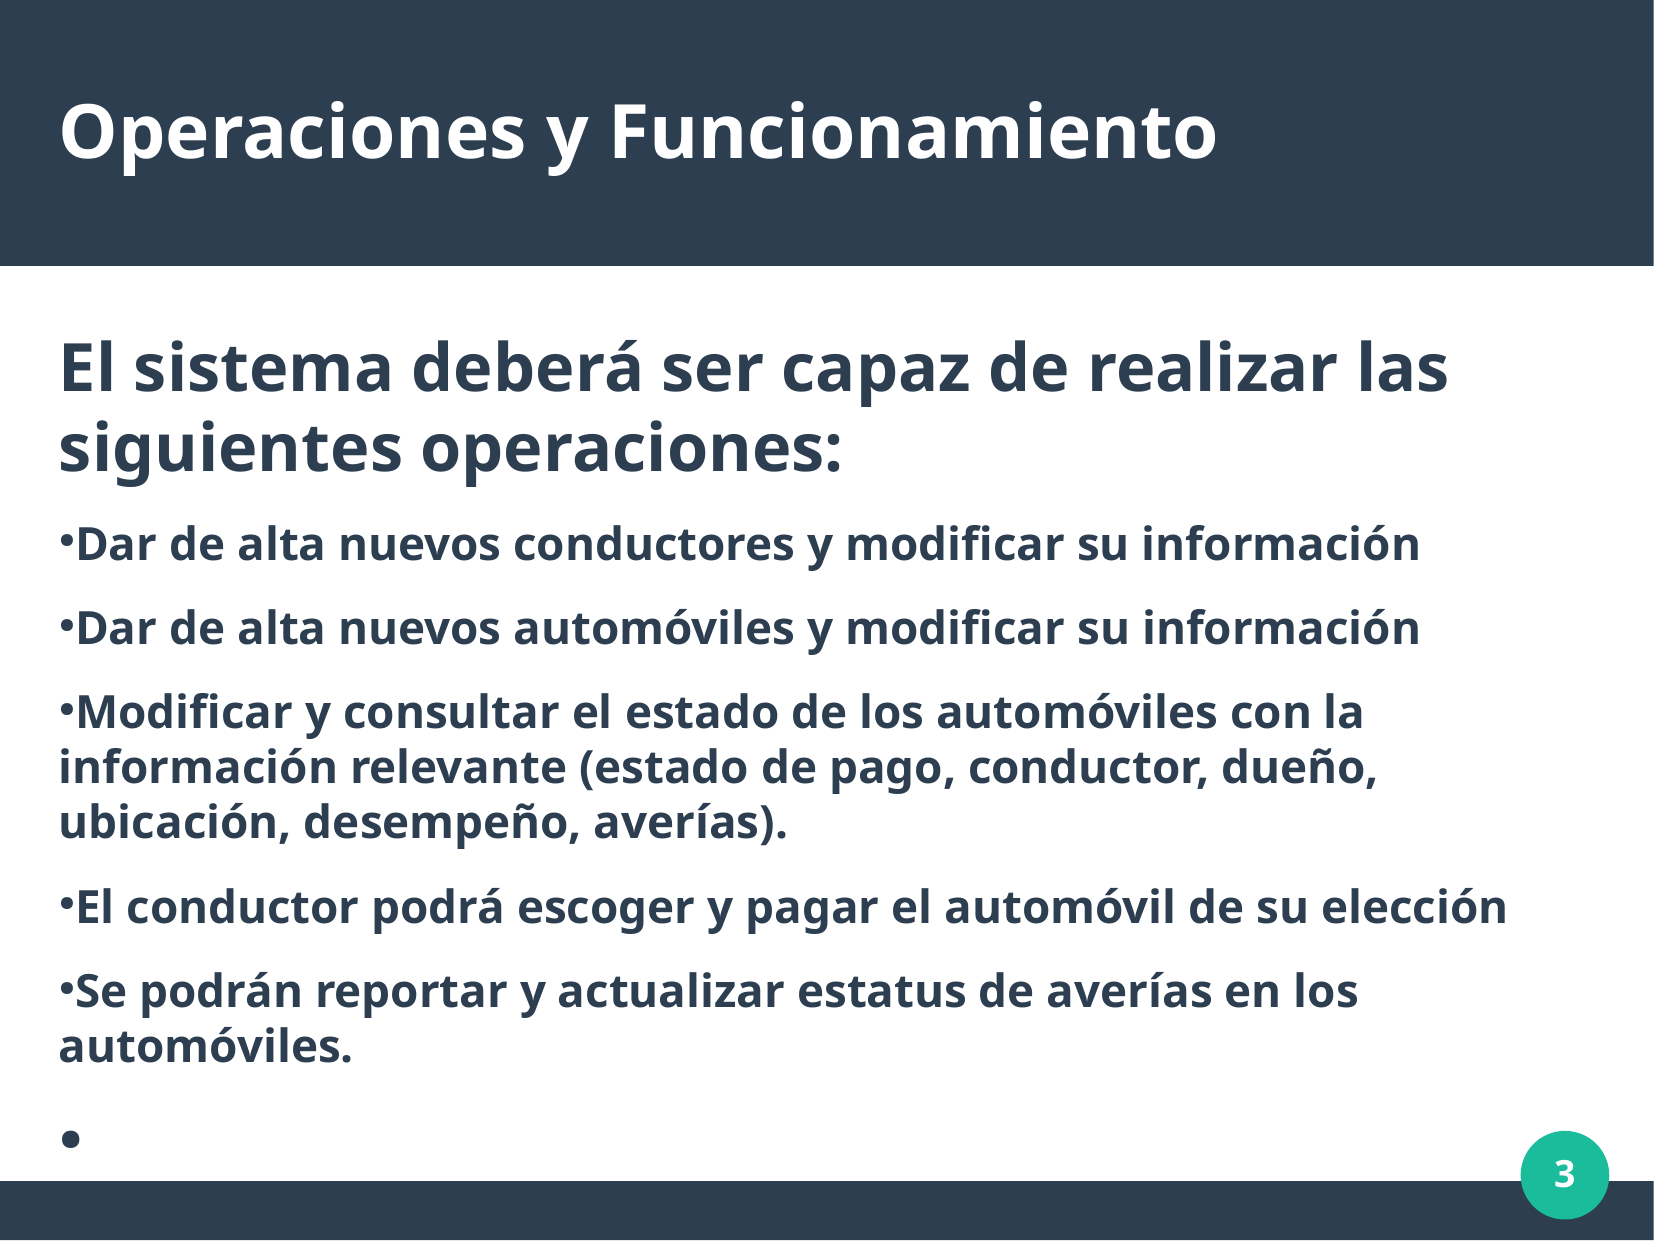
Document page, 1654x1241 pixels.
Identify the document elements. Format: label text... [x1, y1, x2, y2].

title Operaciones y Funcionamiento [59, 49, 1595, 207]
list El sistema deberá ser capaz de realizar las siguientes operaciones: Dar de alta nuevos conductores y modificar su información Dar de alta nuevos automóviles y modificar su información Modificar y consultar el estado de los automóviles con la información relevante (estado de pago, conductor, dueño, ubicación, desempeño, averías). El conductor podrá escoger y pagar el automóvil de su elección Se podrán reportar y actualizar estatus de averías en los automóviles. [59, 324, 1595, 1152]
text_box [1505, 1116, 1625, 1235]
